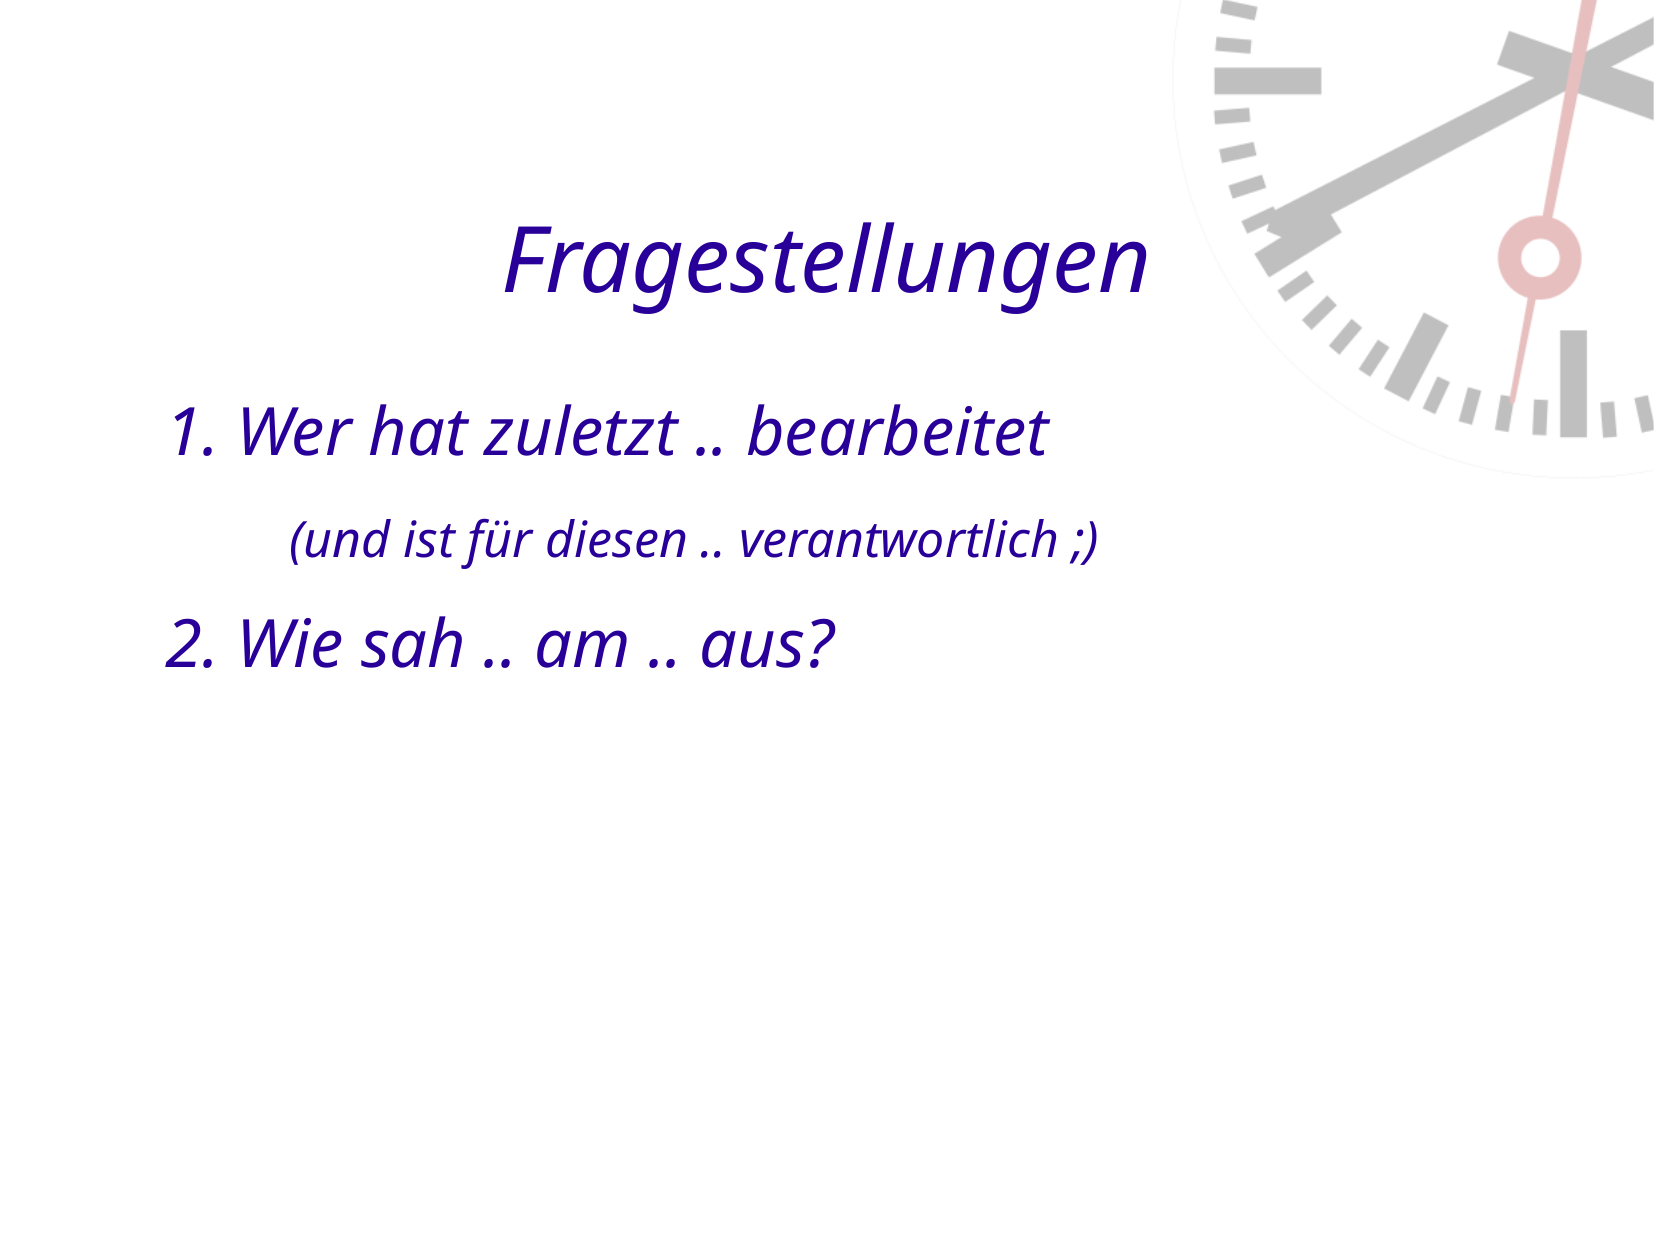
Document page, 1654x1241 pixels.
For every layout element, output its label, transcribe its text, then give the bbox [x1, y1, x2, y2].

list Wer hat zuletzt .. bearbeitet (und ist für diesen .. verantwortlich ;) Wie sah .. am .. aus? [147, 383, 1506, 1188]
picture [0, 0, 1654, 1241]
title Fragestellungen [147, 160, 1506, 353]
